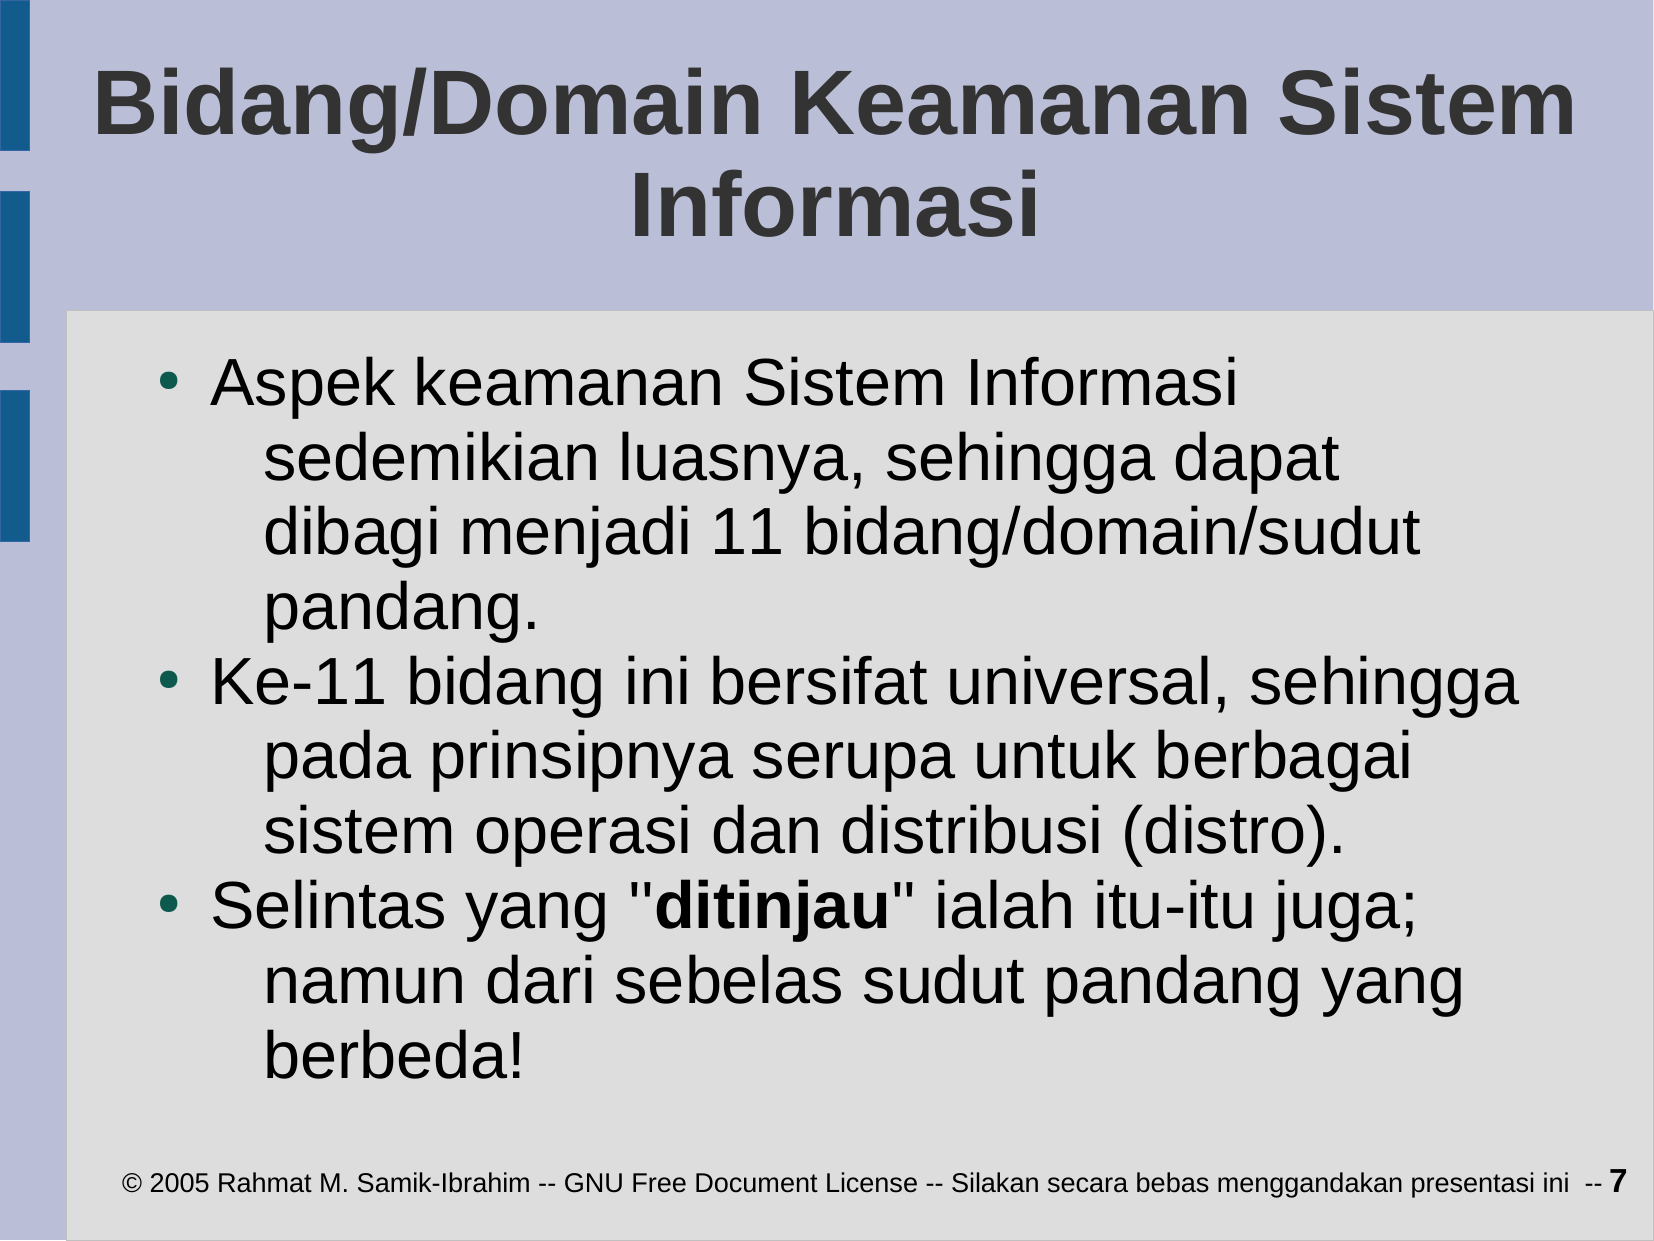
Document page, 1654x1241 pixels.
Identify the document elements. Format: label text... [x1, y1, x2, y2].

list Aspek keamanan Sistem Informasi sedemikian luasnya, sehingga dapat dibagi menjadi 11 bidang/domain/sudut pandang. Ke-11 bidang ini bersifat universal, sehingga pada prinsipnya serupa untuk berbagai sistem operasi dan distribusi (distro). Selintas yang ''ditinjau'' ialah itu-itu juga; namun dari sebelas sudut pandang yang berbeda! [121, 344, 1534, 1127]
title Bidang/Domain Keamanan Sistem Informasi [32, 50, 1640, 258]
